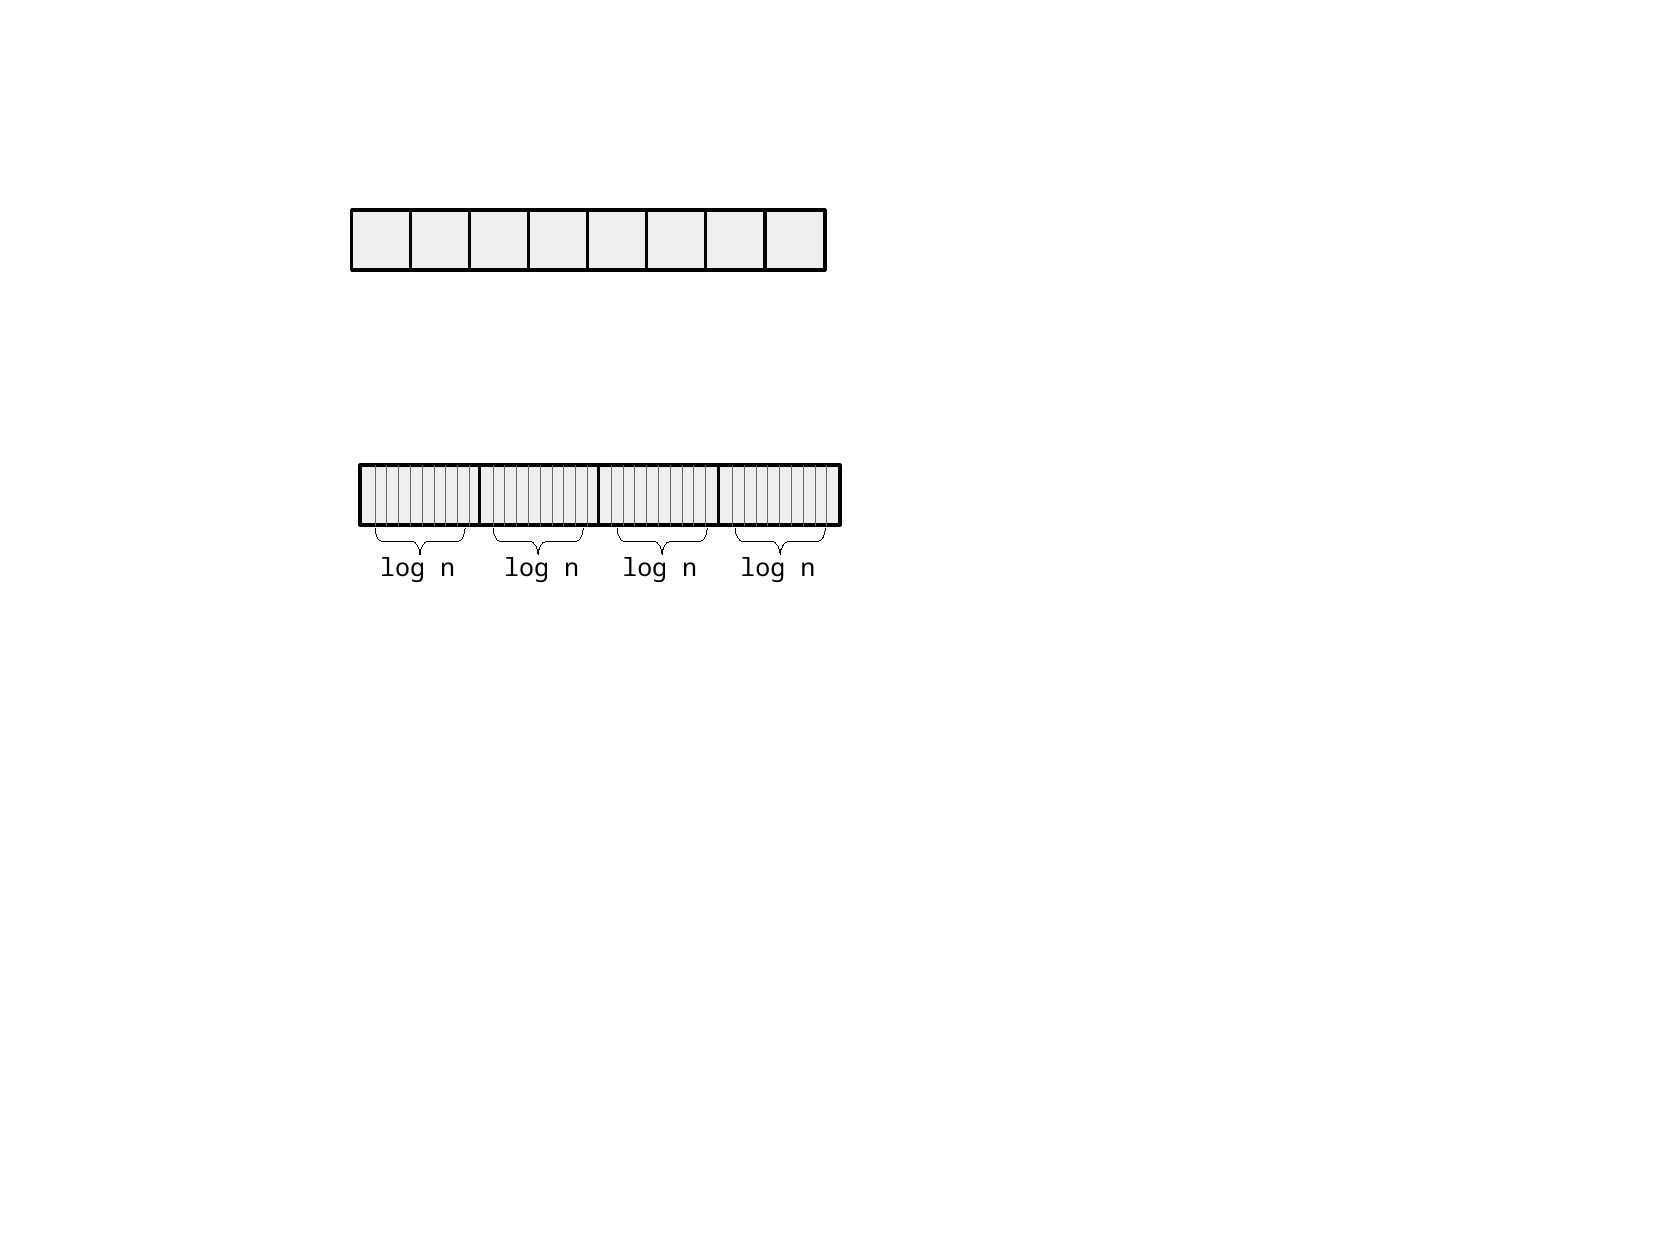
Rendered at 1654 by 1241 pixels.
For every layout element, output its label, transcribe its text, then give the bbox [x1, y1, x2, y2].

text_box [529, 465, 540, 526]
text_box [733, 465, 744, 526]
text_box [706, 465, 732, 526]
text_box [376, 465, 386, 526]
text_box [387, 465, 398, 526]
text_box log n [365, 542, 474, 588]
text_box [470, 465, 493, 526]
text_box log n [489, 542, 598, 588]
text_box [745, 465, 756, 526]
text_box [816, 465, 826, 526]
text_box [360, 465, 375, 526]
text_box [671, 465, 682, 526]
text_box [827, 465, 841, 526]
text_box [624, 465, 634, 526]
text_box [553, 465, 563, 526]
text_box log n [607, 542, 716, 588]
text_box [494, 465, 504, 526]
text_box [435, 465, 445, 526]
text_box [635, 465, 646, 526]
text_box [757, 465, 767, 526]
text_box [351, 210, 826, 271]
text_box [768, 465, 779, 526]
text_box log n [725, 542, 834, 588]
text_box [683, 465, 693, 526]
text_box [792, 465, 803, 526]
text_box [517, 465, 528, 526]
text_box [612, 465, 623, 526]
text_box [399, 465, 410, 526]
text_box [541, 465, 552, 526]
text_box [505, 465, 516, 526]
text_box [411, 465, 422, 526]
text_box [458, 465, 469, 526]
text_box [446, 465, 457, 526]
text_box [564, 465, 575, 526]
text_box [588, 465, 611, 526]
text_box [780, 465, 791, 526]
text_box [659, 465, 670, 526]
text_box [804, 465, 815, 526]
text_box [647, 465, 658, 526]
text_box [423, 465, 434, 526]
text_box [694, 465, 705, 526]
text_box [576, 465, 587, 526]
